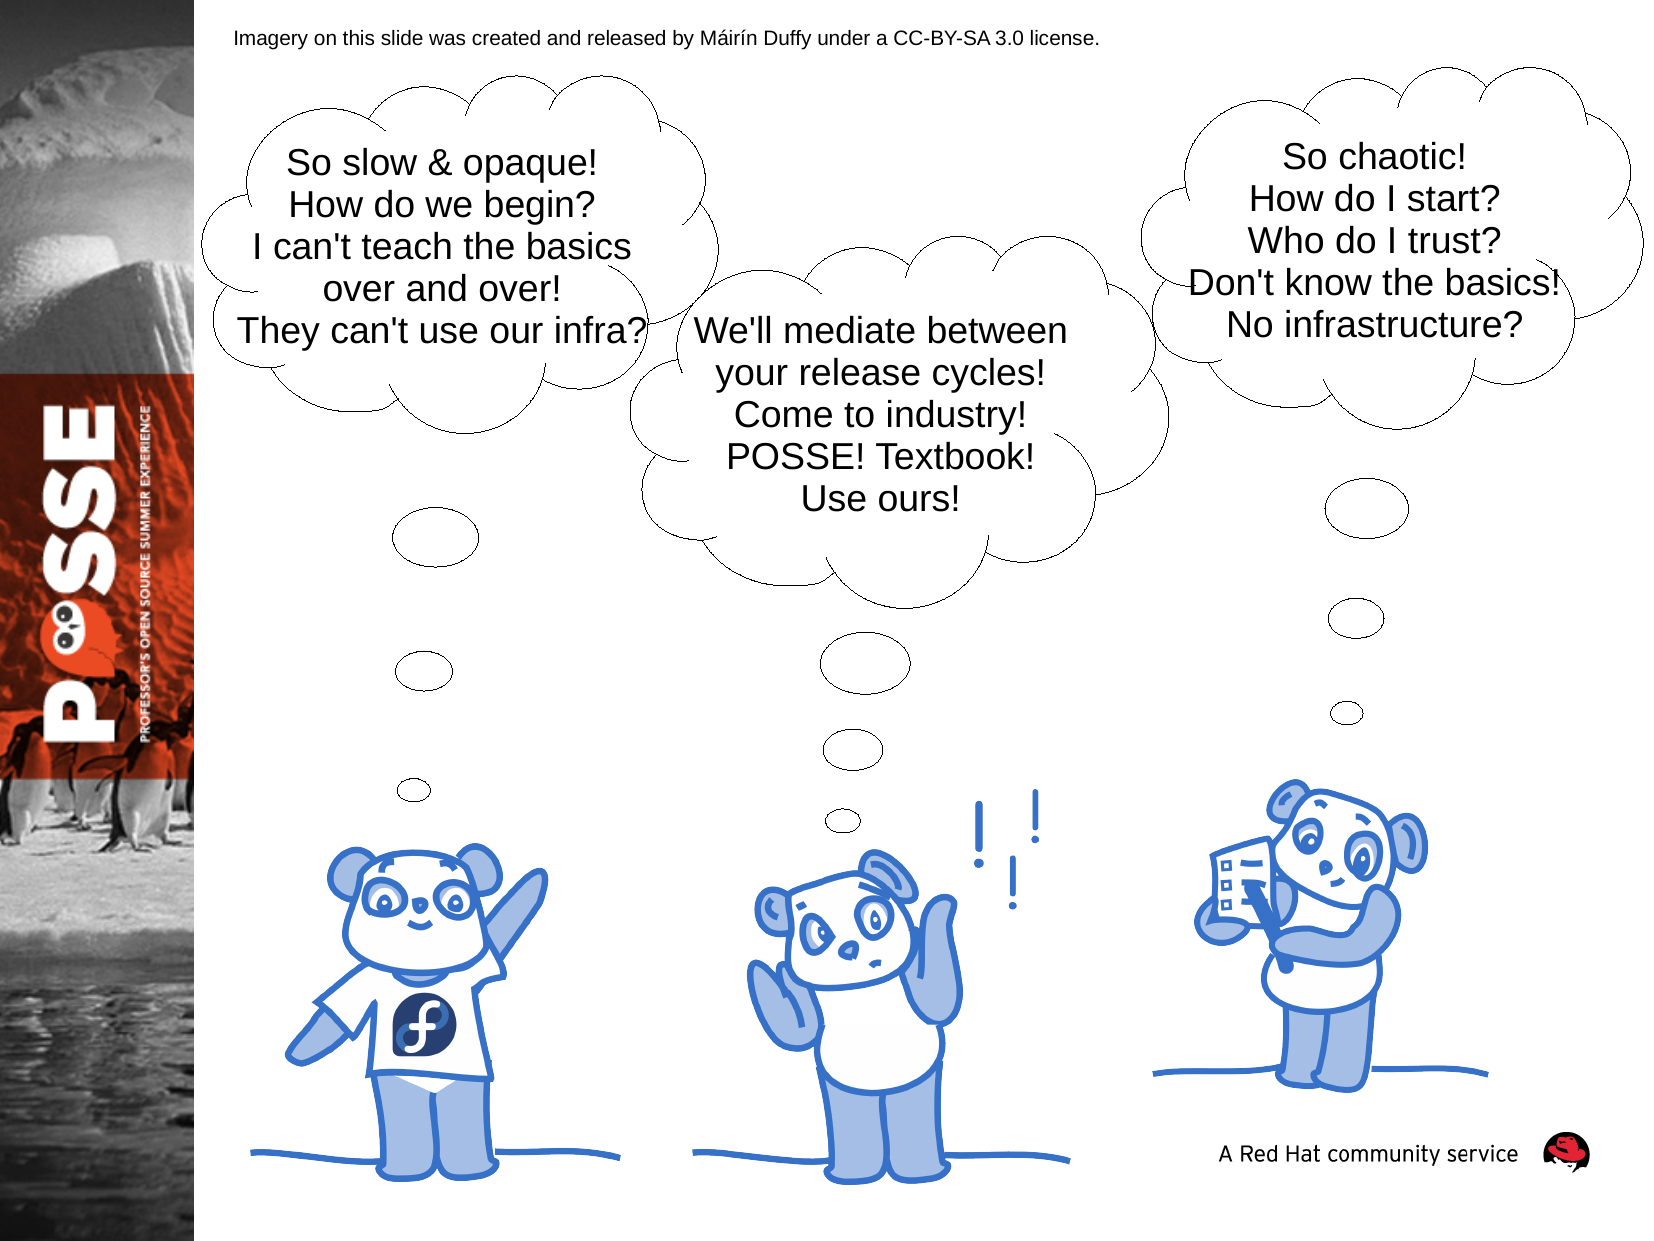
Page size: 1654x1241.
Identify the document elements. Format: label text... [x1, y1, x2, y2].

text_box Imagery on this slide was created and released by Máirín Duffy under a CC-BY-SA 3.0 license. [218, 18, 1247, 57]
picture [1152, 779, 1489, 1093]
picture [692, 789, 1071, 1185]
text_box So chaotic! How do I start? Who do I trust? Don't know the basics! No infrastructure? [1141, 67, 1644, 430]
text_box So slow & opaque! How do we begin? I can't teach the basics over and over! They can't use our infra? [395, 651, 453, 692]
text_box So slow & opaque! How do we begin? I can't teach the basics over and over! They can't use our infra? [201, 75, 719, 434]
text_box We'll mediate between your release cycles! Come to industry! POSSE! Textbook! Use ours! [630, 236, 1169, 609]
picture [0, 0, 194, 1241]
text_box So chaotic! How do I start? Who do I trust? Don't know the basics! No infrastructure? [1328, 598, 1385, 639]
text_box So chaotic! How do I start? Who do I trust? Don't know the basics! No infrastructure? [1324, 478, 1409, 539]
text_box So slow & opaque! How do we begin? I can't teach the basics over and over! They can't use our infra? [392, 507, 479, 568]
text_box We'll mediate between your release cycles! Come to industry! POSSE! Textbook! Use ours! [820, 632, 911, 695]
picture [250, 843, 621, 1182]
picture [1219, 1132, 1591, 1181]
text_box We'll mediate between your release cycles! Come to industry! POSSE! Textbook! Use ours! [823, 729, 883, 771]
